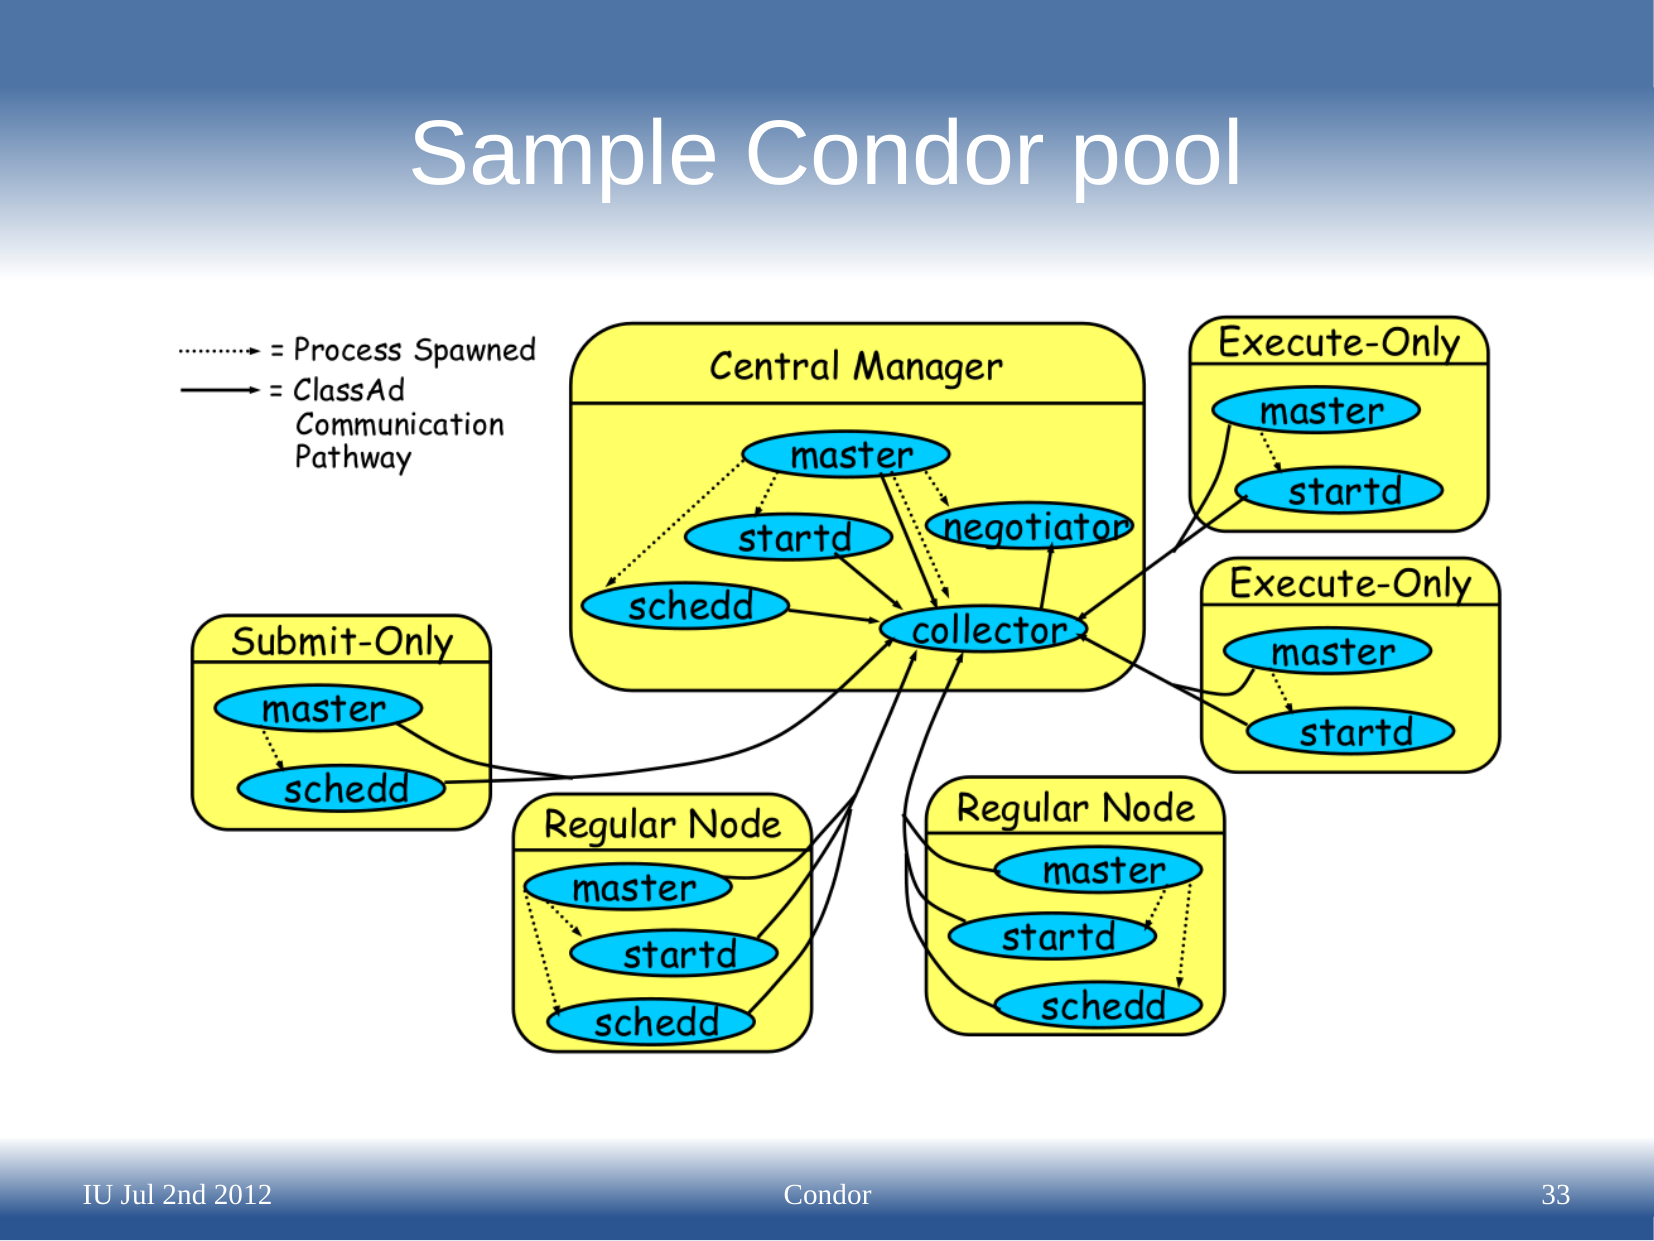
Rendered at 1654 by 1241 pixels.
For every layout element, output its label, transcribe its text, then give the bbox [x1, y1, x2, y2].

title Sample Condor pool [82, 49, 1571, 257]
picture [168, 312, 1503, 1063]
